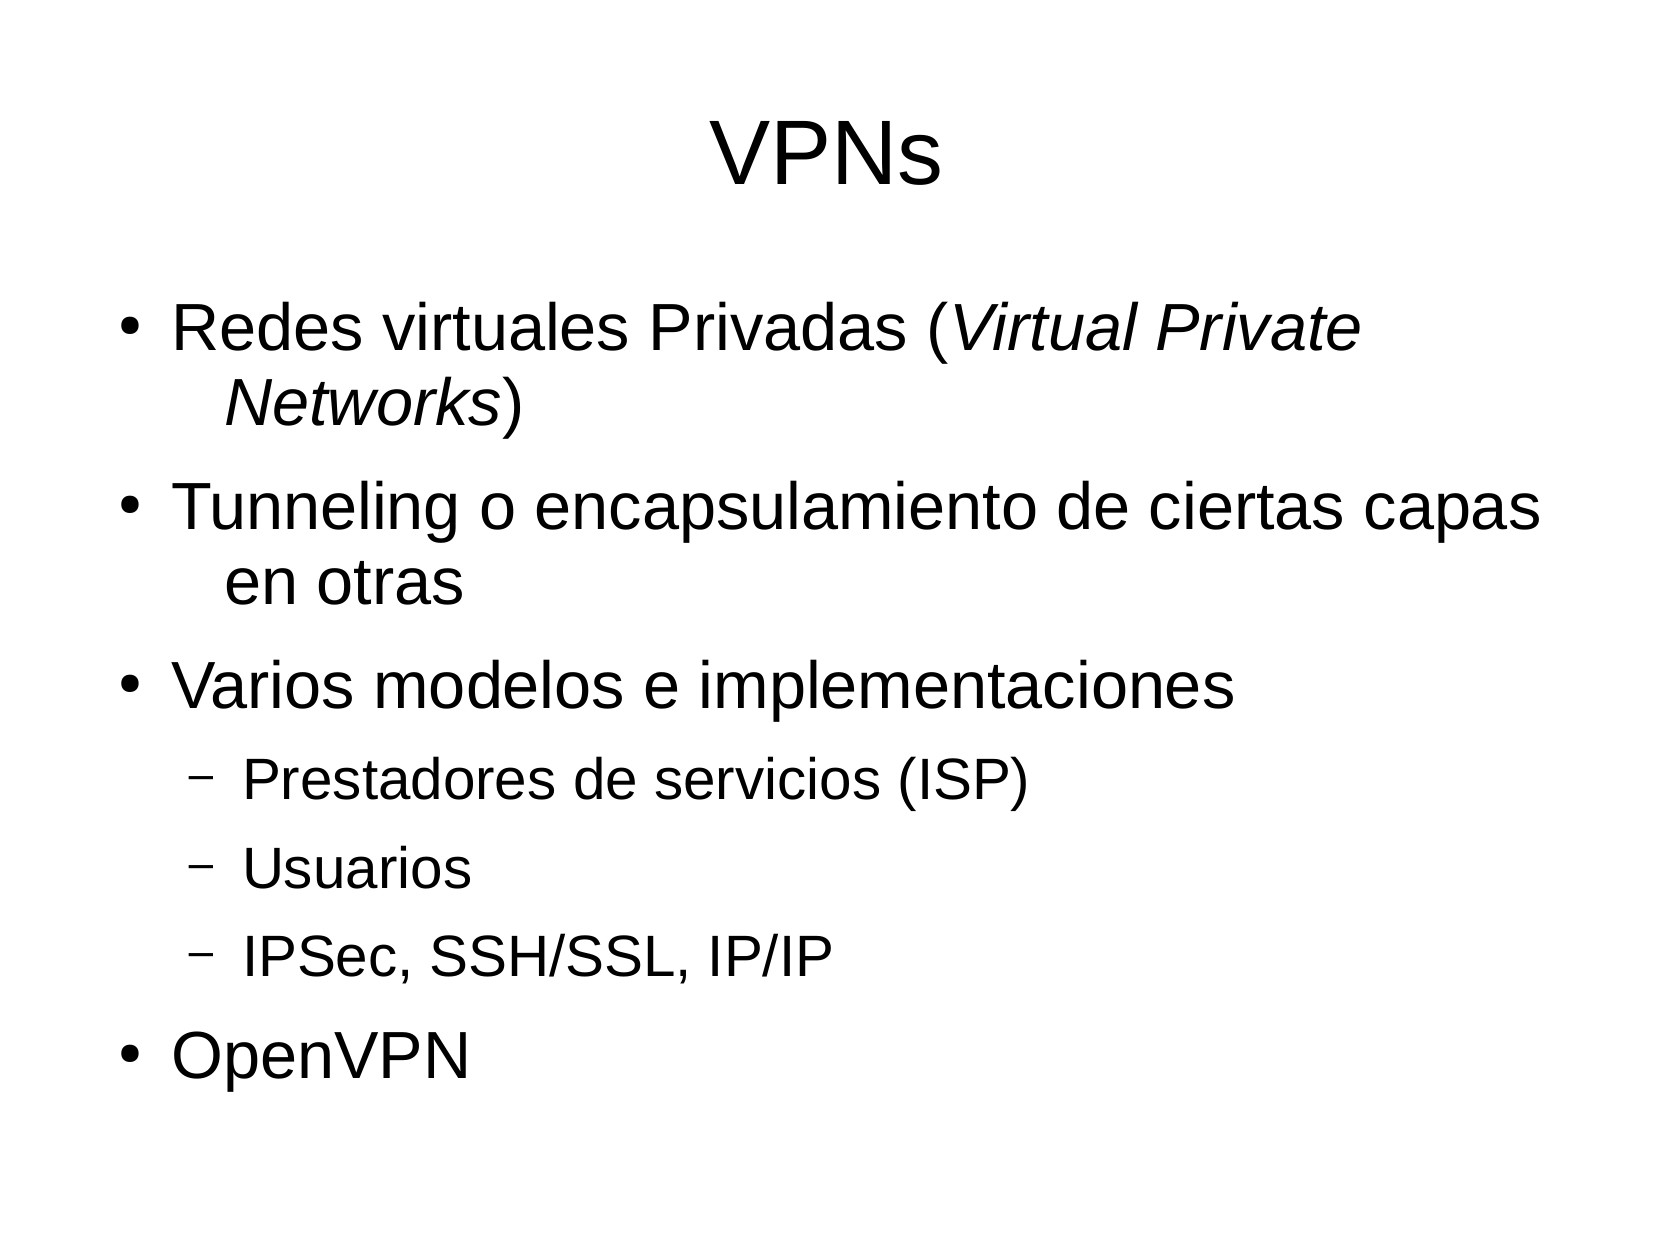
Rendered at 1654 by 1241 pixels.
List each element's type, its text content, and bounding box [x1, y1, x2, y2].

list Redes virtuales Privadas (Virtual Private Networks) Tunneling o encapsulamiento de ciertas capas en otras Varios modelos e implementaciones Prestadores de servicios (ISP) Usuarios IPSec, SSH/SSL, IP/IP OpenVPN [82, 290, 1571, 1097]
title VPNs [82, 49, 1571, 257]
